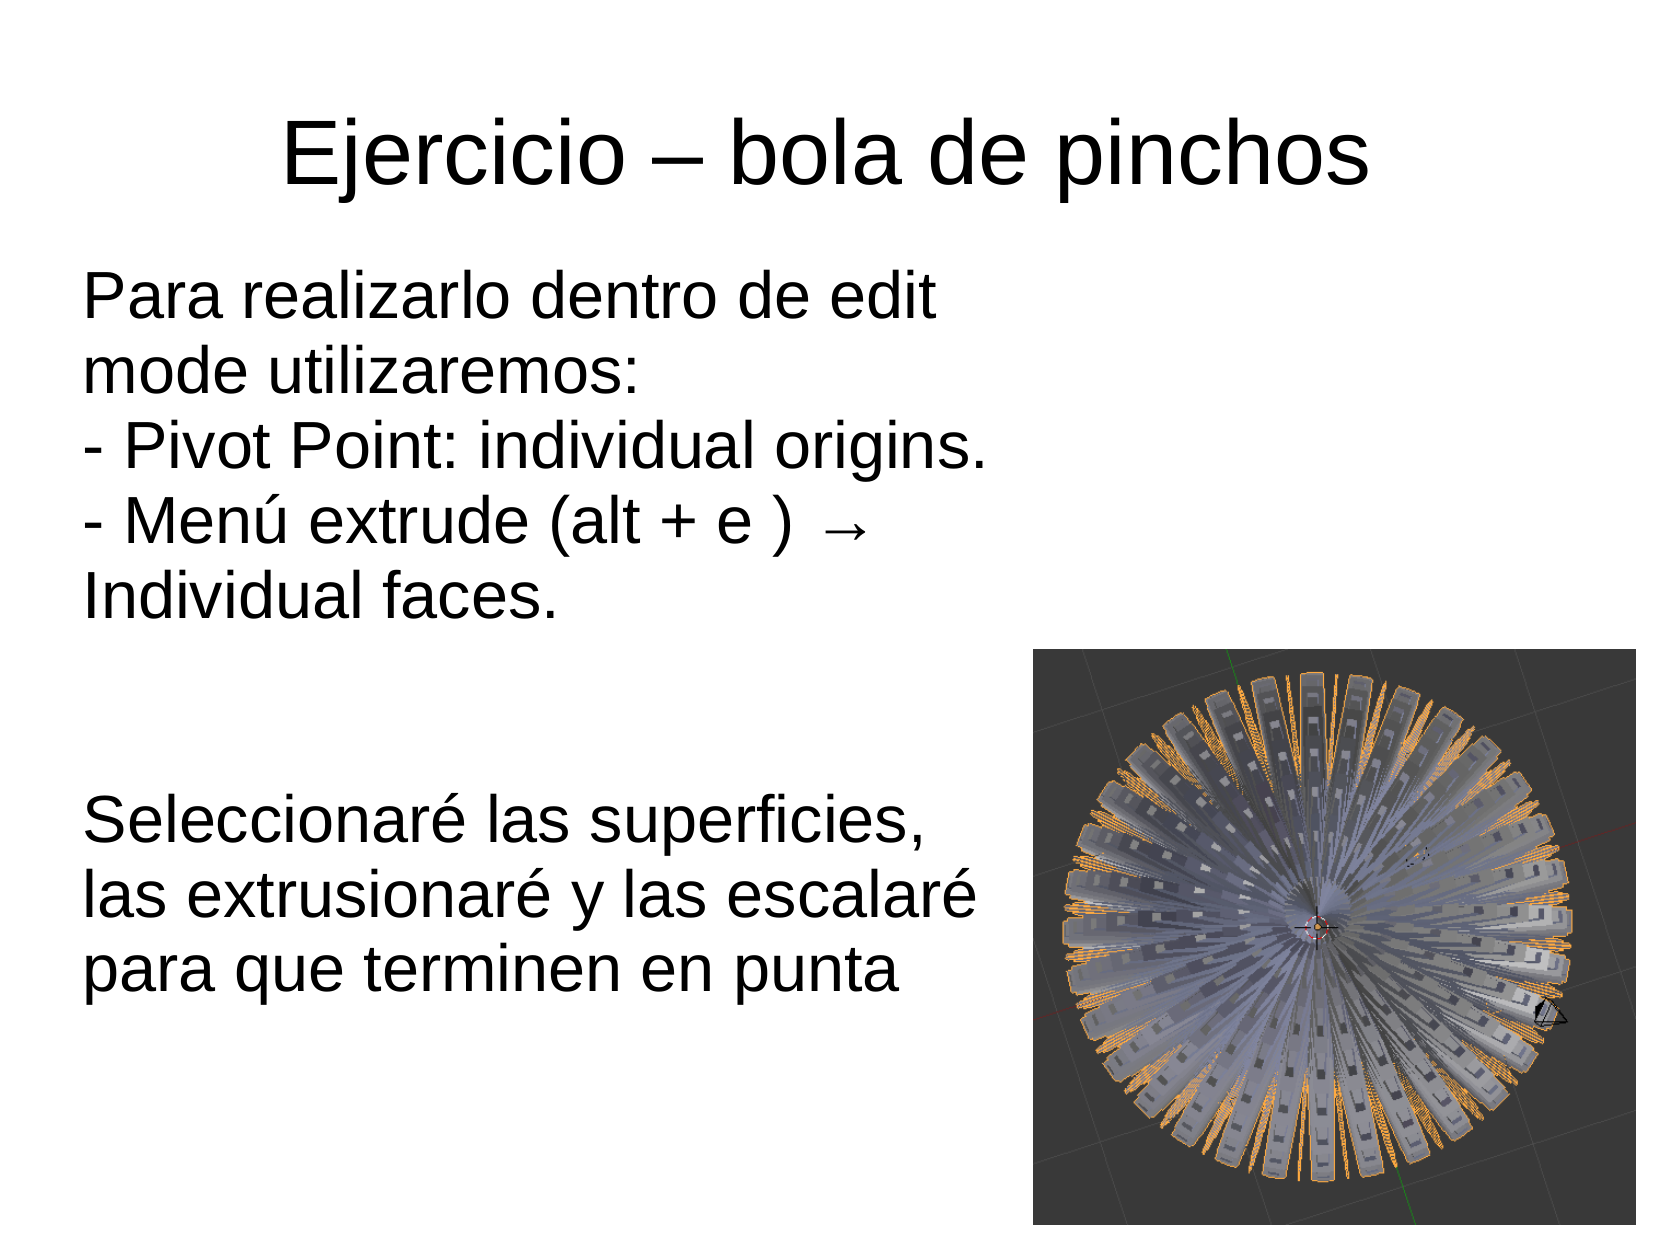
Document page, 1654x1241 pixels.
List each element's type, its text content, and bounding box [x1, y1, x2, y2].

picture [1033, 649, 1636, 1225]
title Ejercicio – bola de pinchos [82, 49, 1571, 257]
subtitle Para realizarlo dentro de edit mode utilizaremos: - Pivot Point: individual origins. - Menú extrude (alt + e ) → Individual faces. Seleccionaré las superficies, las extrusionaré y las escalaré para que terminen en punta [82, 258, 1004, 1007]
